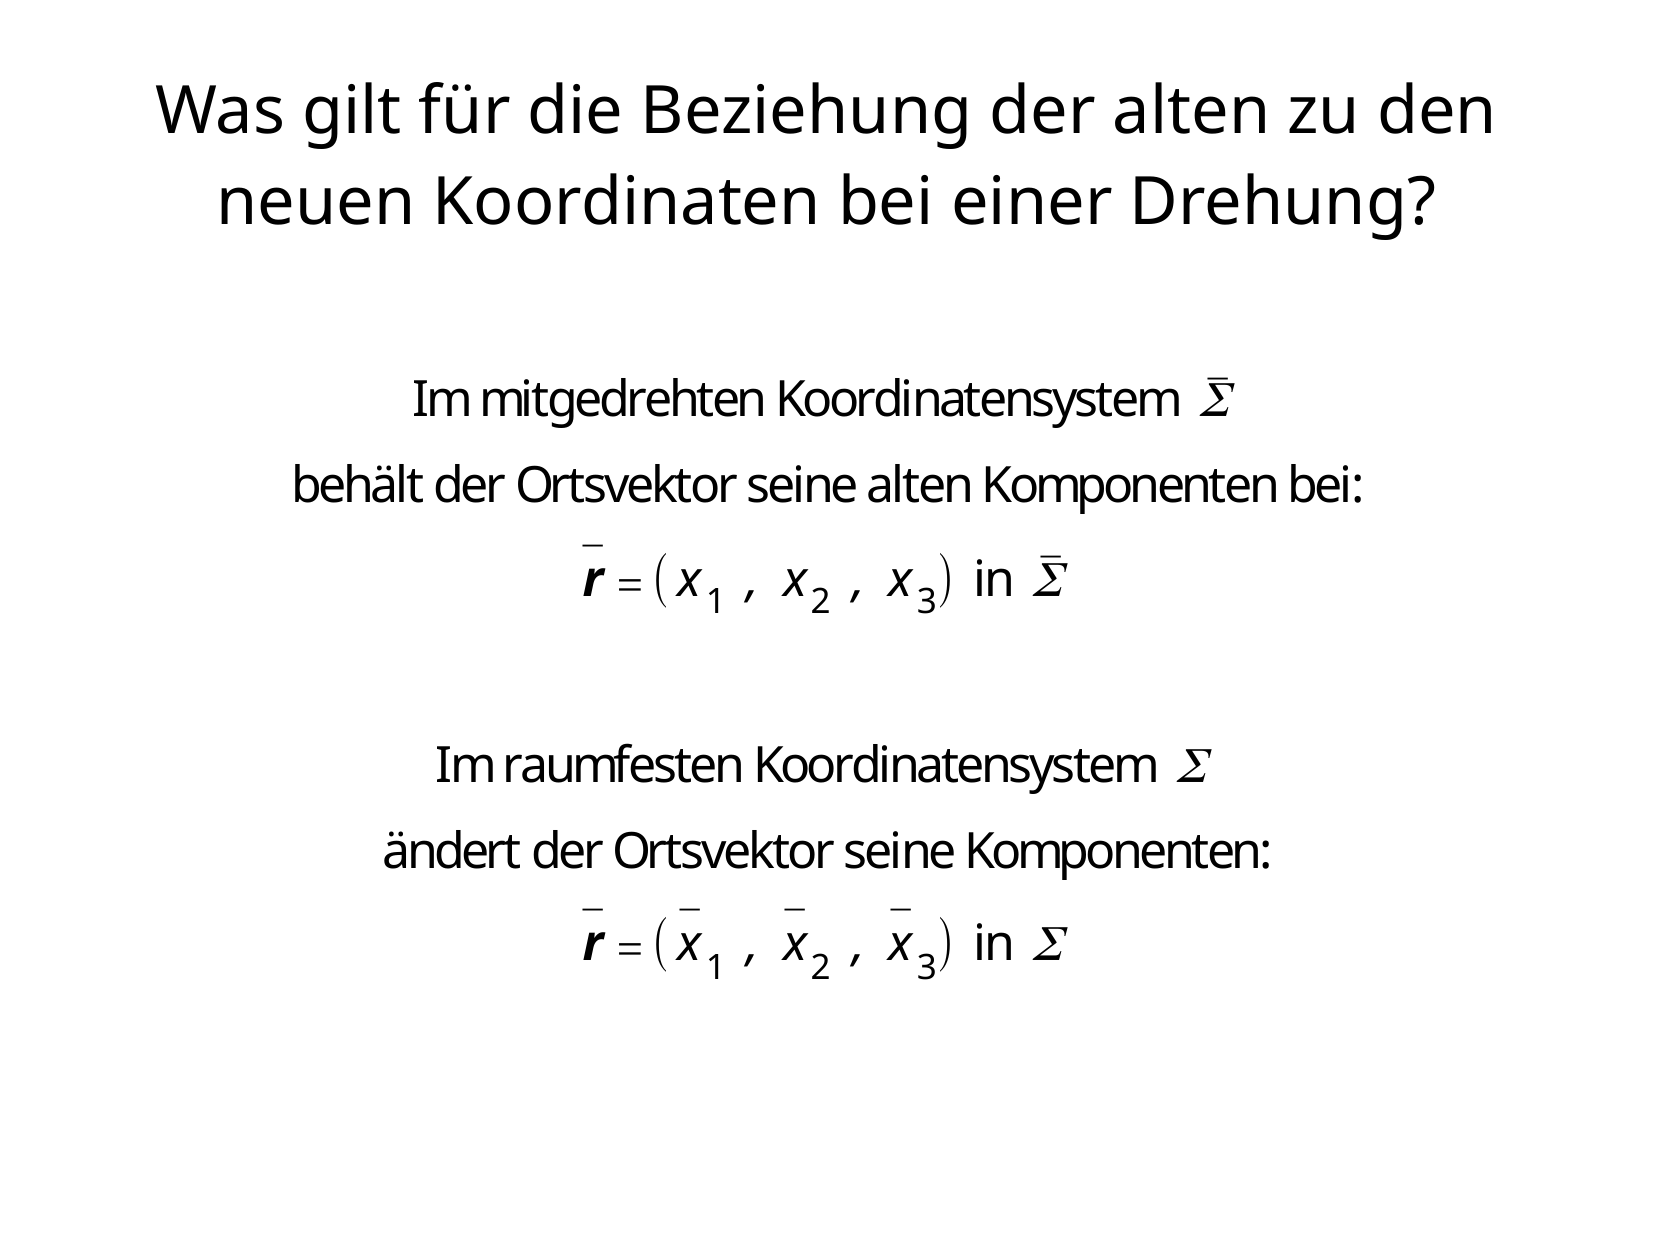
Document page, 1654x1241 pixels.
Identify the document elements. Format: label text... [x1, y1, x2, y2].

chart [285, 369, 1368, 989]
title Was gilt für die Beziehung der alten zu den neuen Koordinaten bei einer Drehung? [82, 49, 1571, 257]
